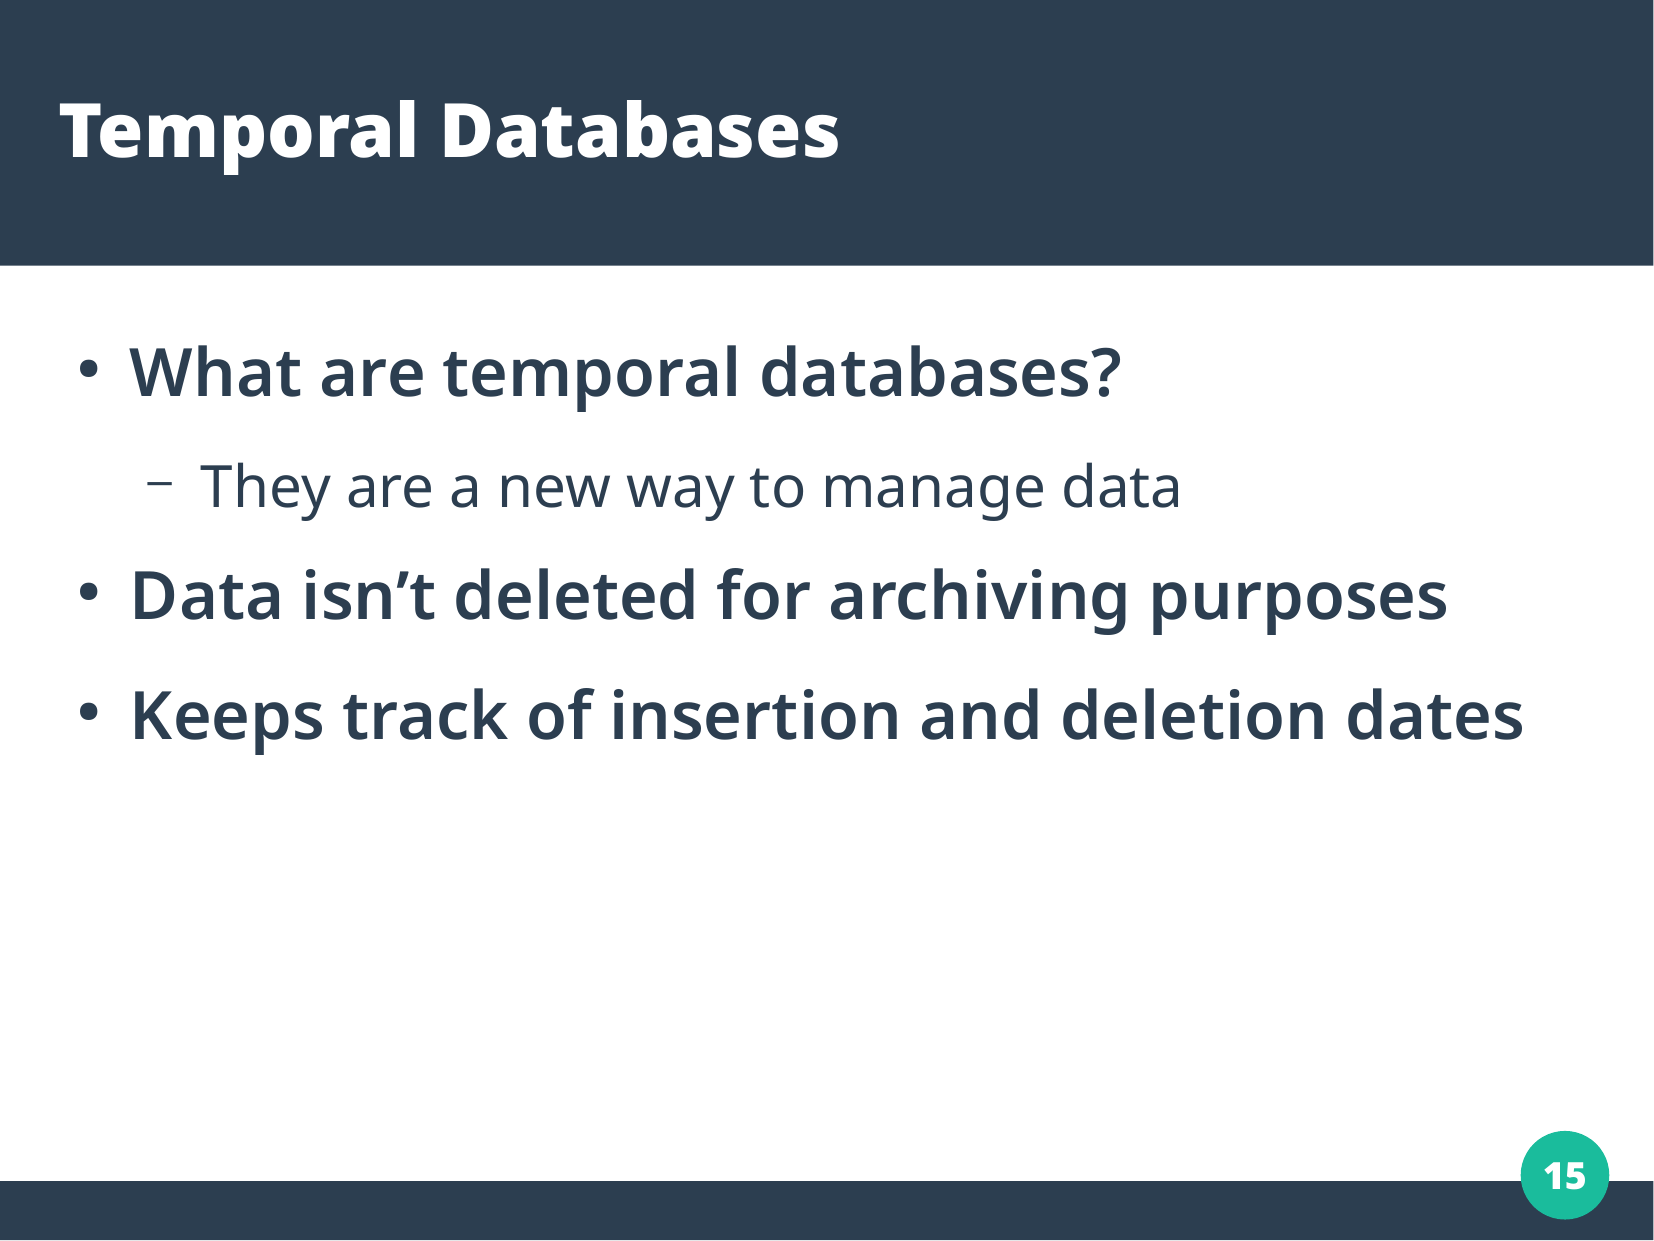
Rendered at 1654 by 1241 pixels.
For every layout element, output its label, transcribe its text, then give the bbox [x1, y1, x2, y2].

title Temporal Databases [59, 49, 1595, 207]
list What are temporal databases? They are a new way to manage data Data isn’t deleted for archiving purposes Keeps track of insertion and deletion dates [59, 324, 1595, 1152]
